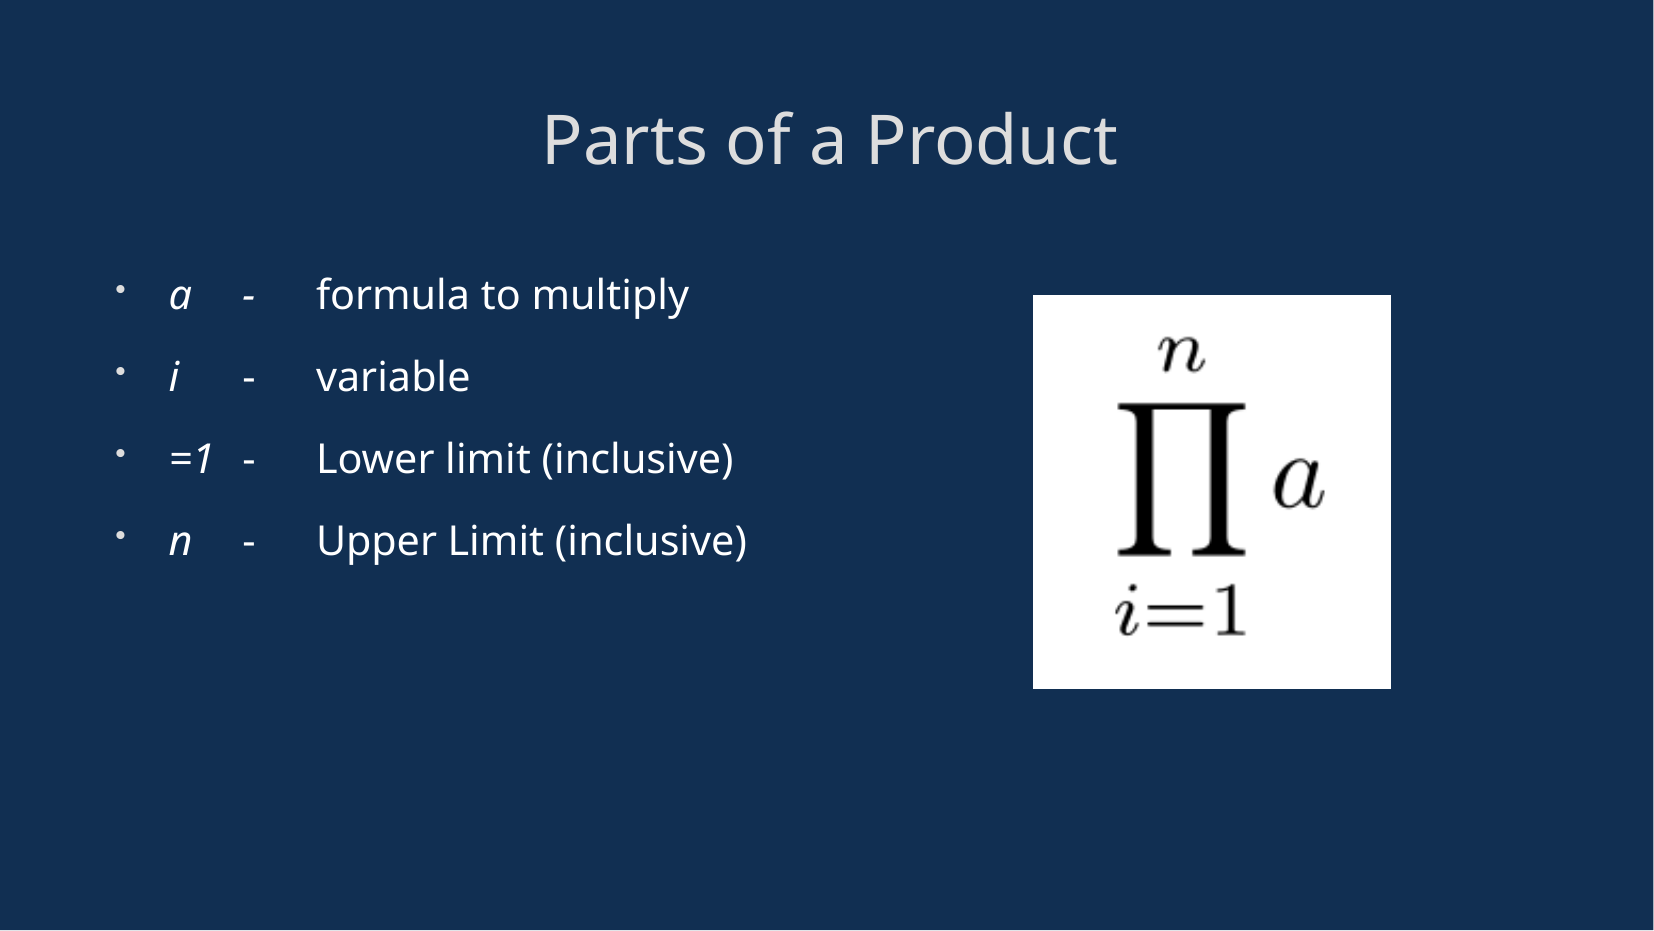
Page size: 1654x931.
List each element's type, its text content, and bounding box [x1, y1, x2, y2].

title Parts of a Product [97, 56, 1563, 220]
picture [1033, 295, 1391, 689]
list a - formula to multiply i - variable =1 - Lower limit (inclusive) n - Upper Limit (inclusive) [97, 268, 813, 806]
